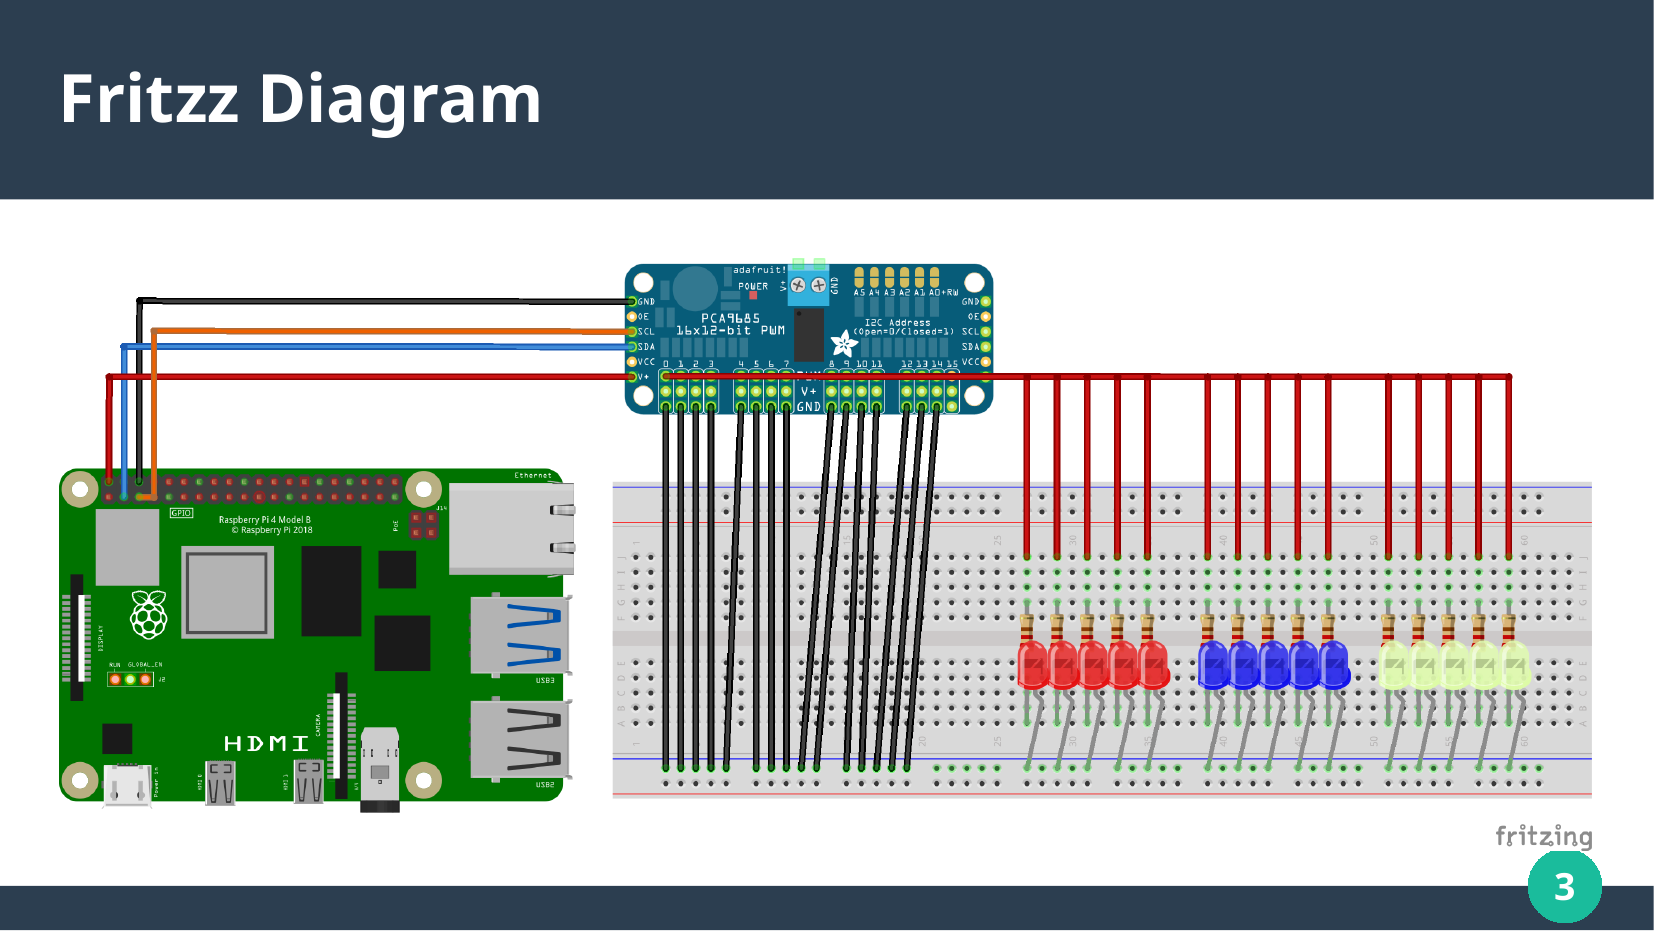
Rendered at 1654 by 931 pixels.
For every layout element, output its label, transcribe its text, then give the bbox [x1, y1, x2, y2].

picture [59, 256, 1595, 851]
title Fritzz Diagram [59, 37, 1595, 156]
